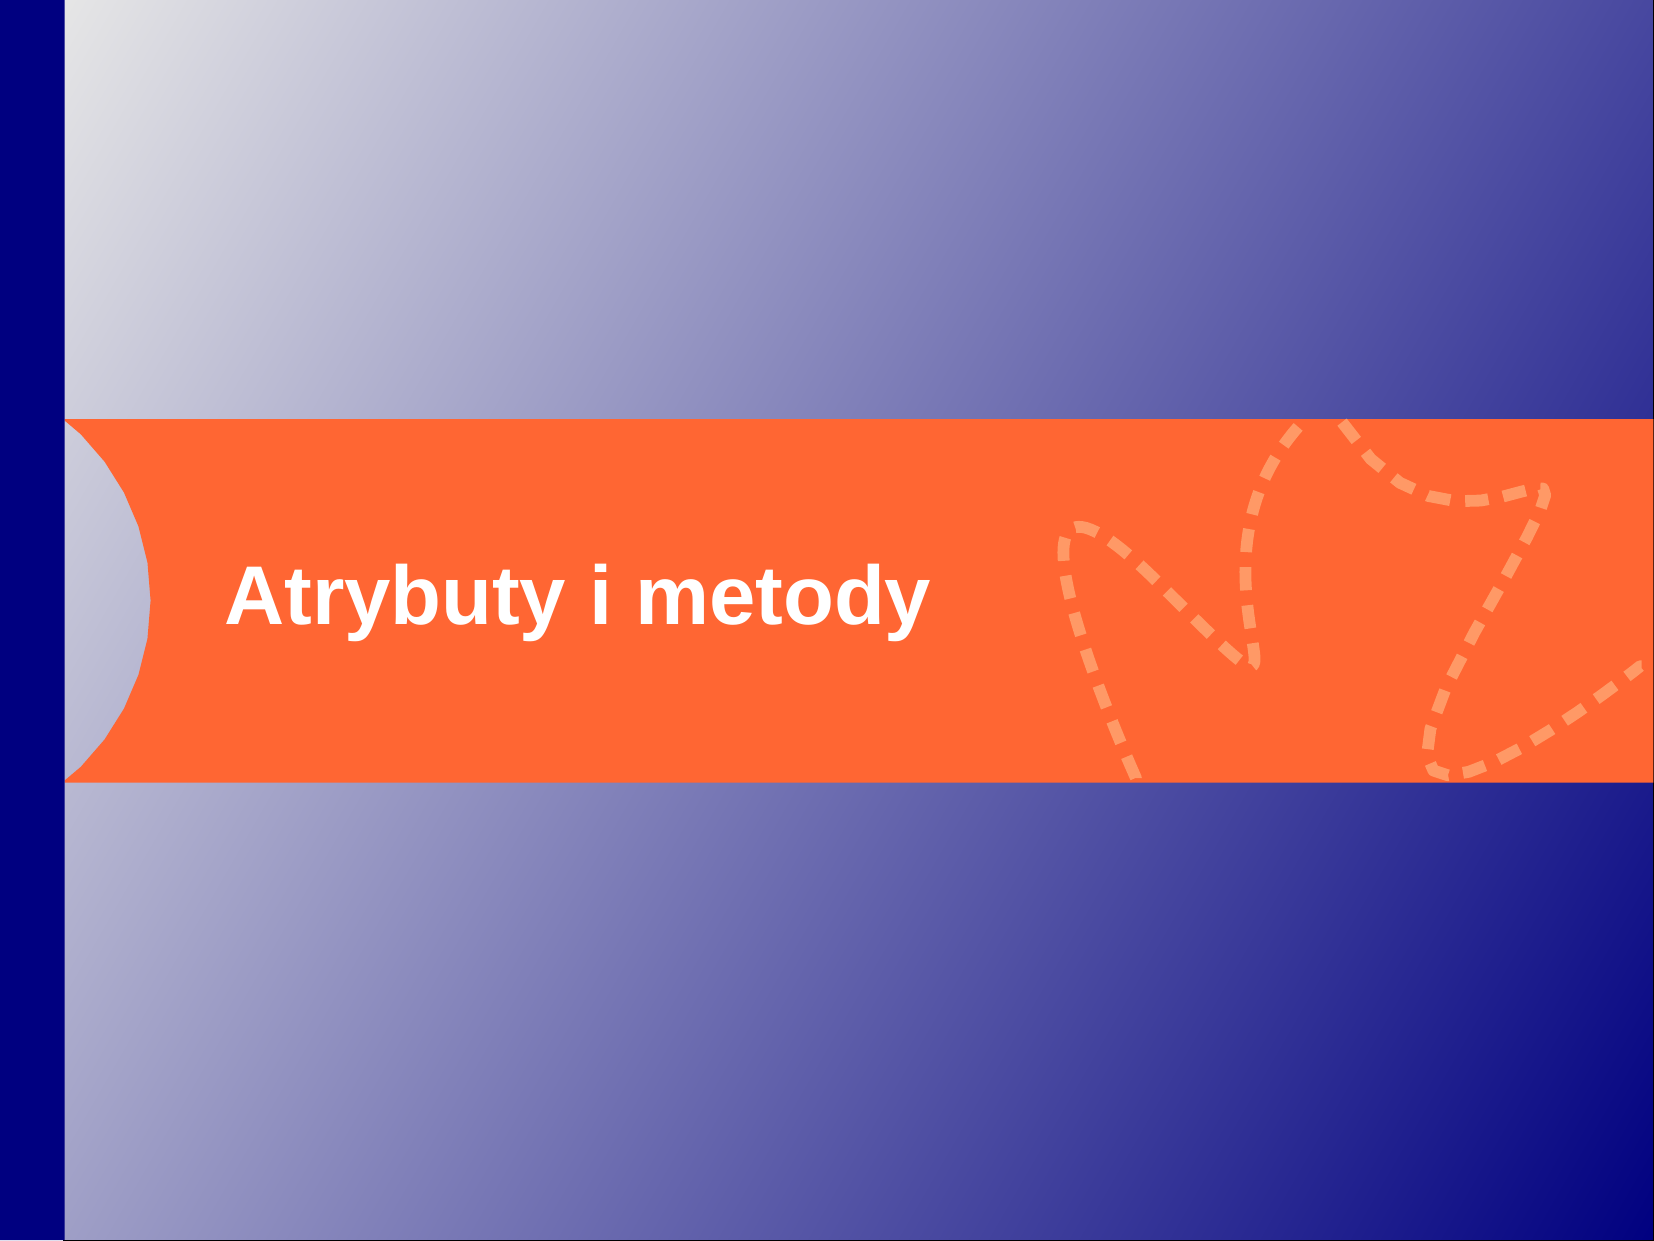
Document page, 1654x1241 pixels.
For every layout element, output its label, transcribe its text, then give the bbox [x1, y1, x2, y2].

title Atrybuty i metody [224, 497, 1093, 704]
